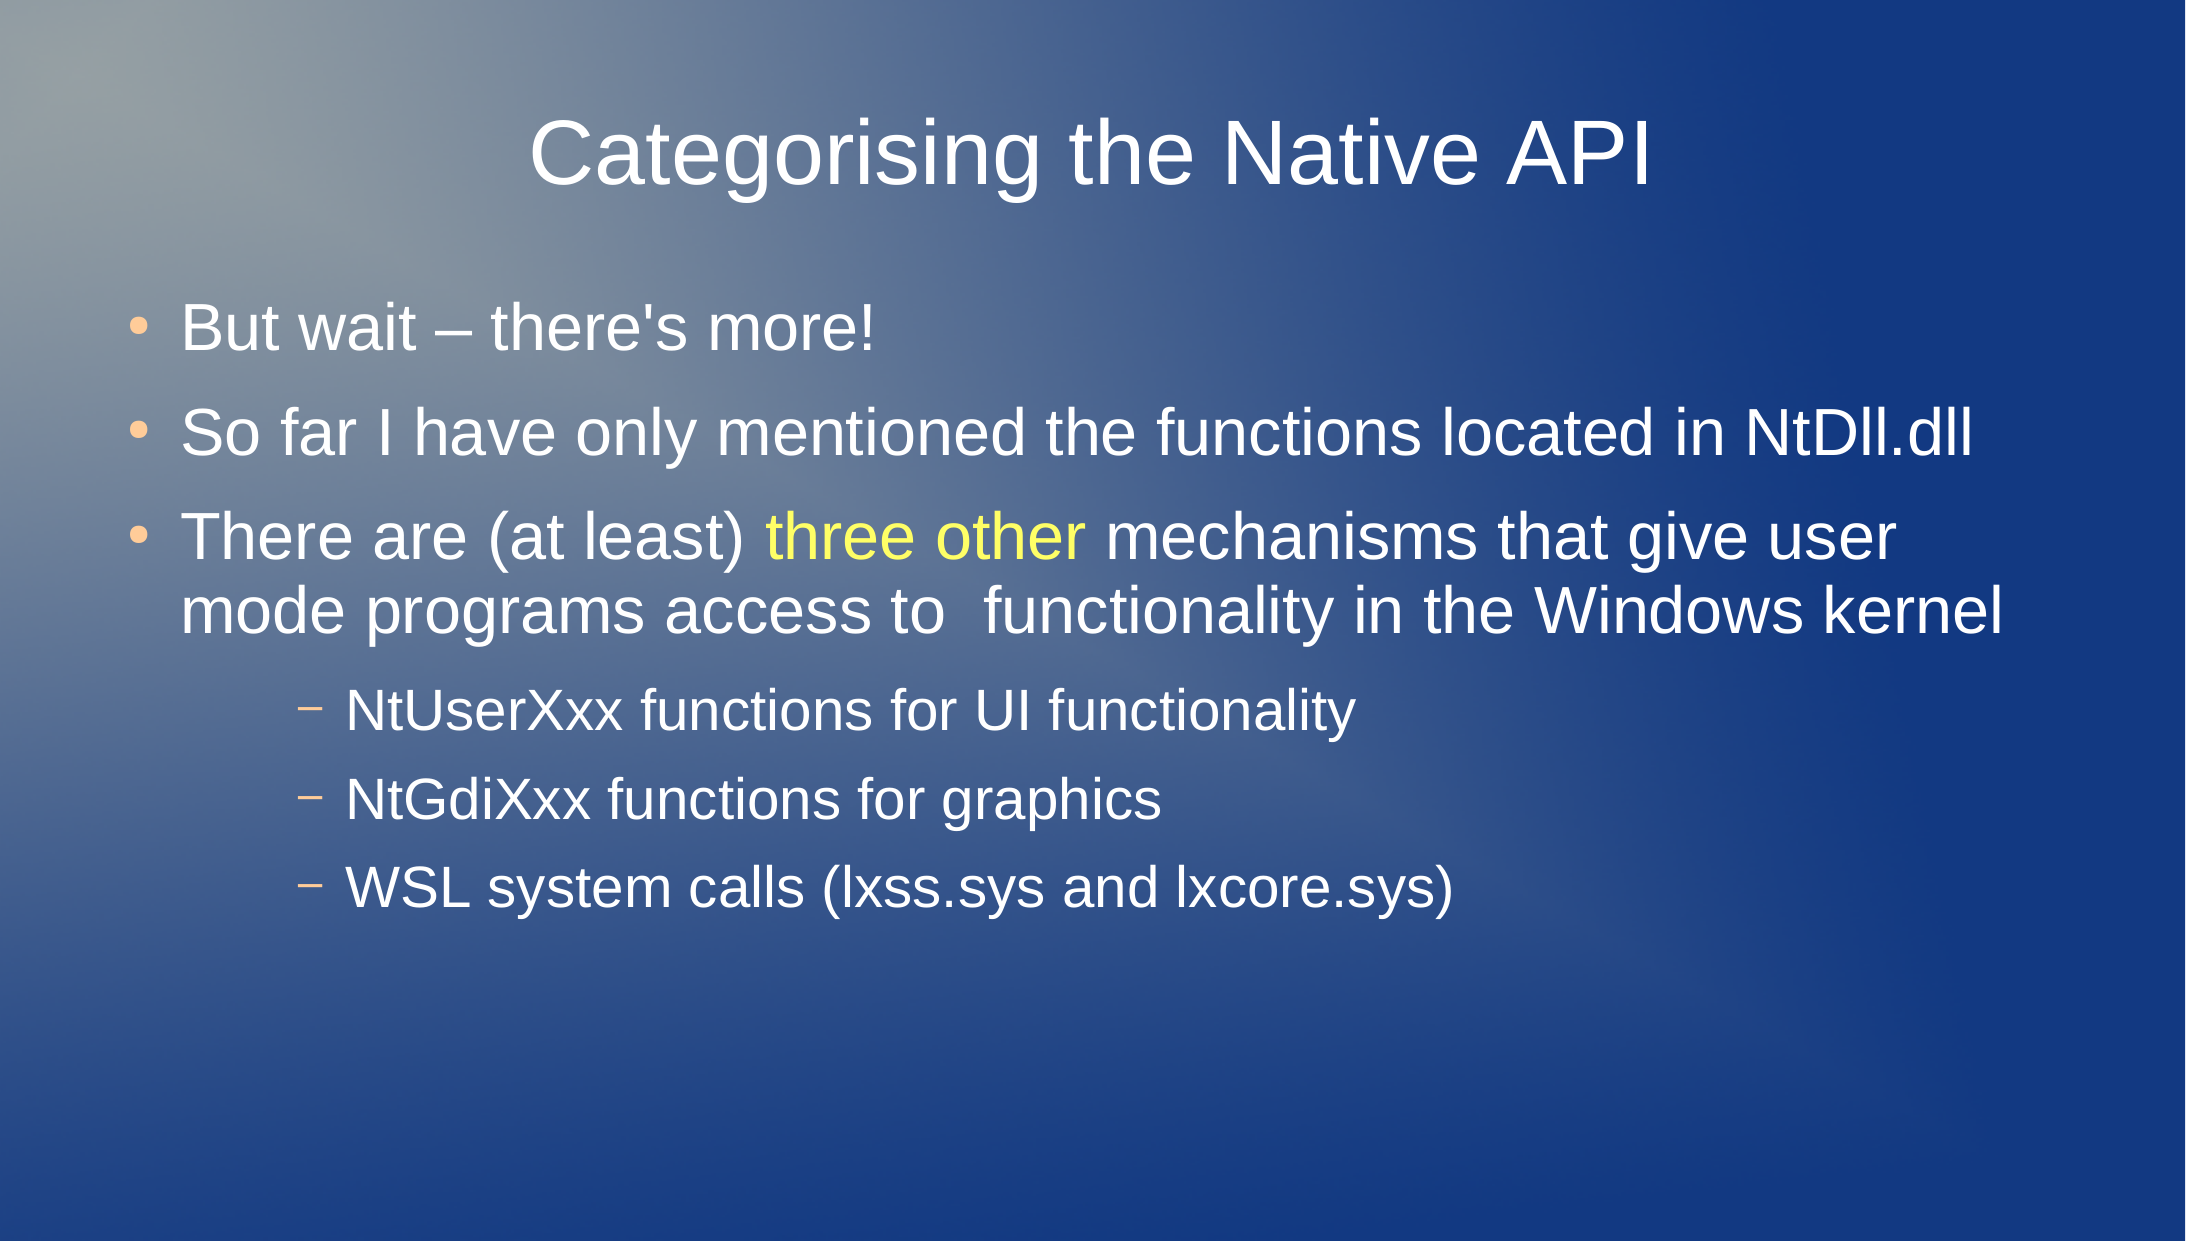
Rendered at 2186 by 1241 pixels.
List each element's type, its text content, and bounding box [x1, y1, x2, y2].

list But wait – there's more! So far I have only mentioned the functions located in NtDll.dll There are (at least) three other mechanisms that give user mode programs access to functionality in the Windows kernel NtUserXxx functions for UI functionality NtGdiXxx functions for graphics WSL system calls (lxss.sys and lxcore.sys) [109, 290, 2076, 1241]
title Categorising the Native API [109, 49, 2076, 257]
picture [0, 0, 2186, 1241]
